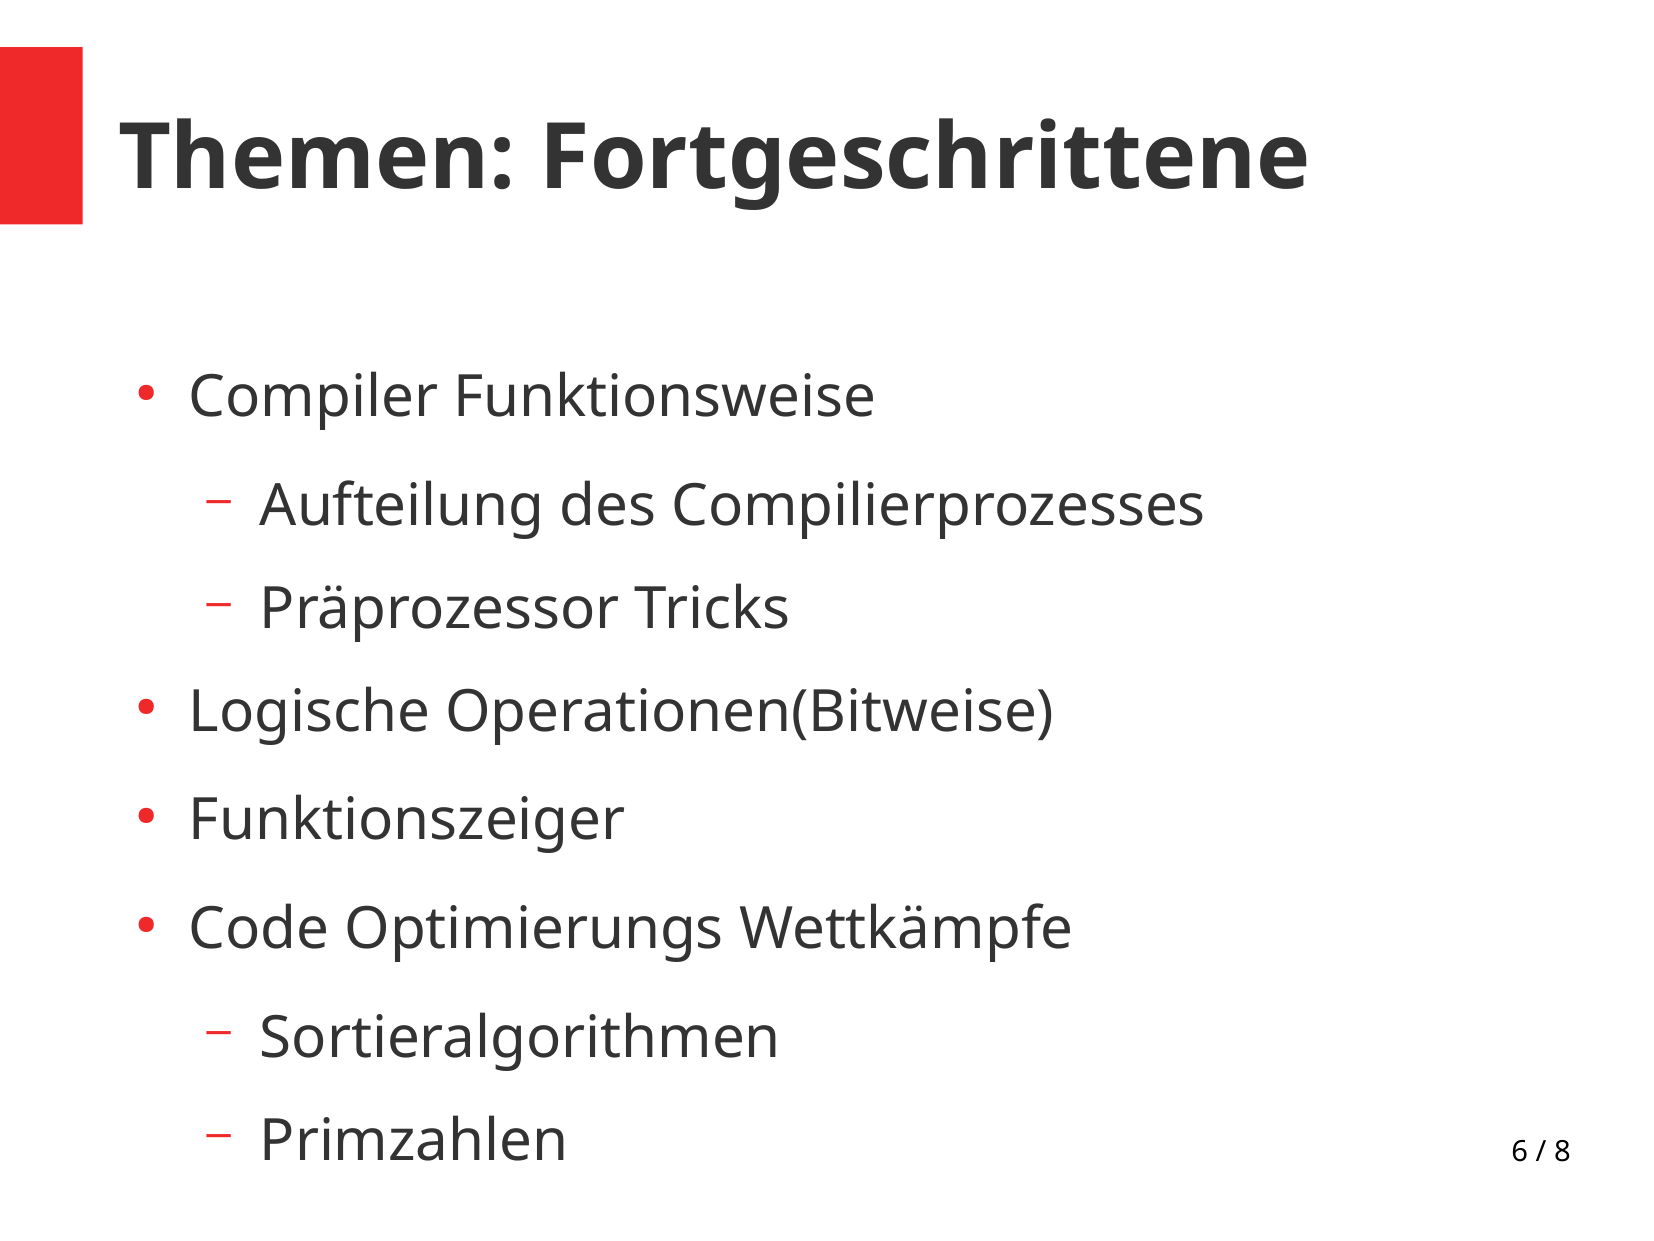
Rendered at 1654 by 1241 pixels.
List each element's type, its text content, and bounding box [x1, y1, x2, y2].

title Themen: Fortgeschrittene [118, 49, 1571, 257]
list Compiler Funktionsweise Aufteilung des Compilierprozesses Präprozessor Tricks Logische Operationen(Bitweise) Funktionszeiger Code Optimierungs Wettkämpfe Sortieralgorithmen Primzahlen [118, 354, 1536, 1074]
